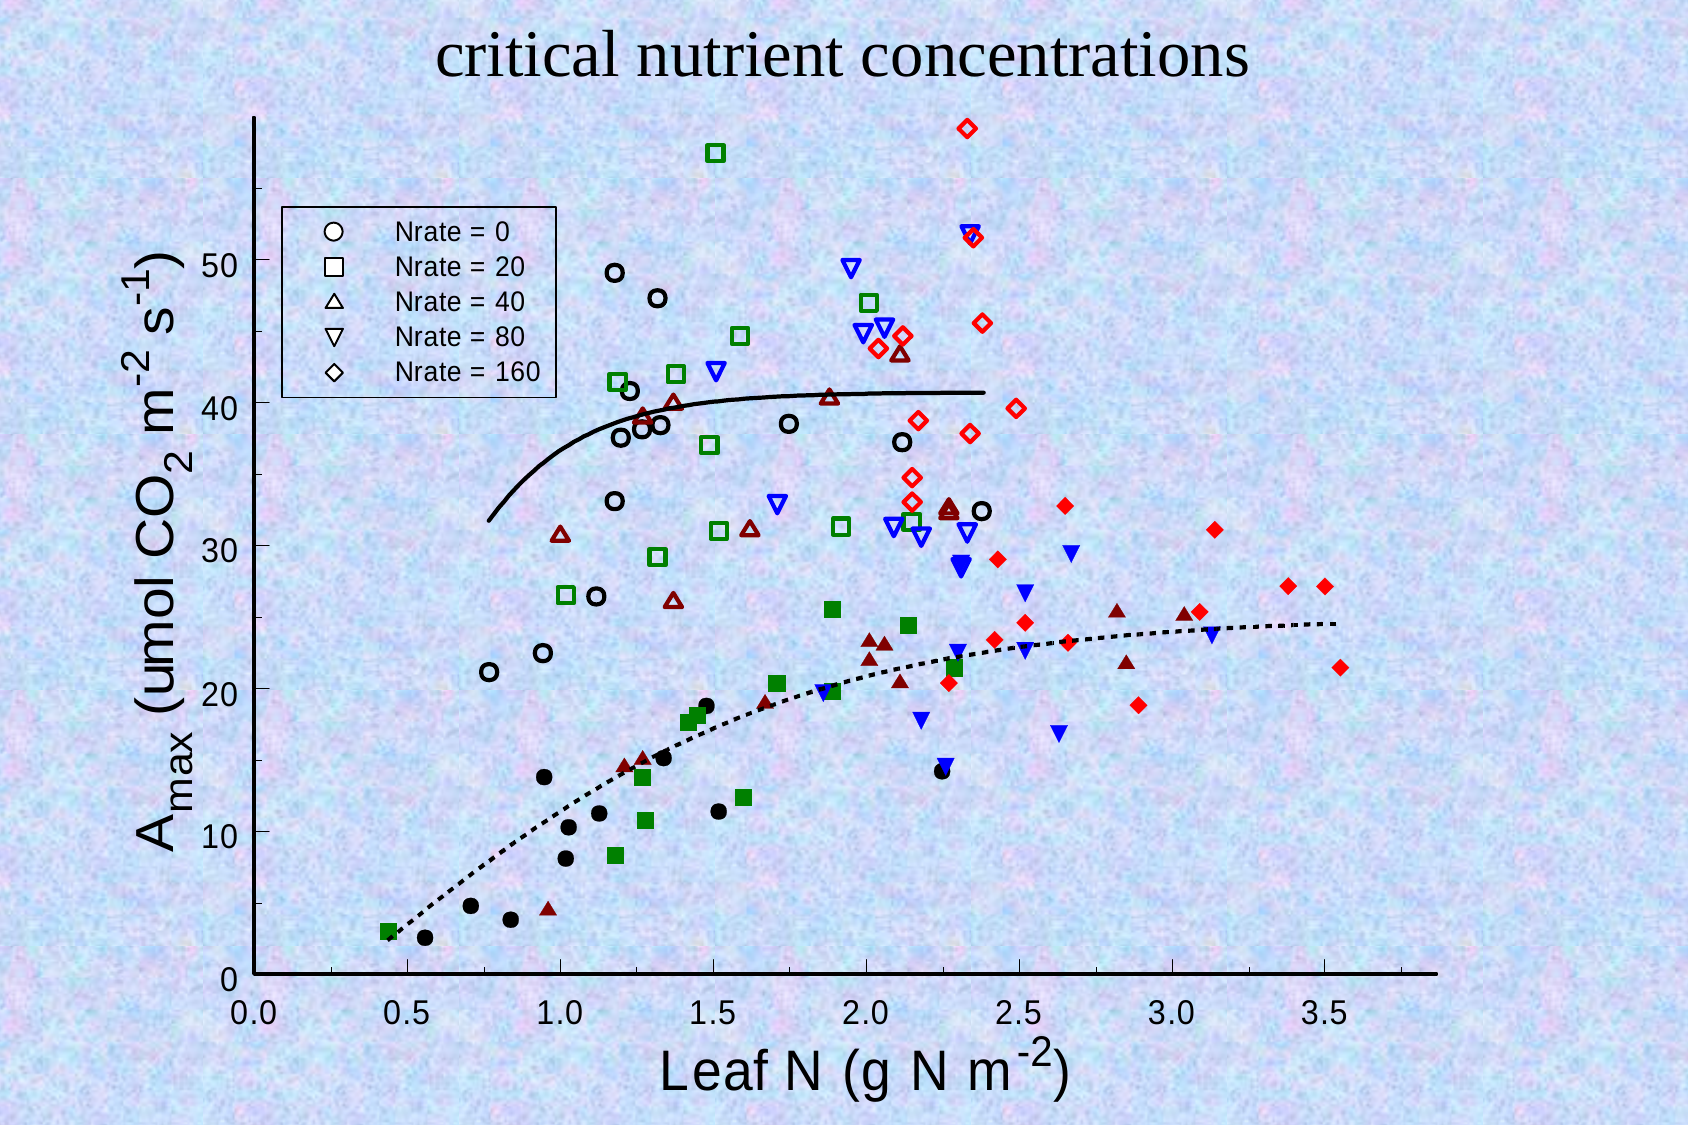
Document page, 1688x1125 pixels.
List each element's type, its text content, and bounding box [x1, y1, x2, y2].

title critical nutrient concentrations [126, 0, 1561, 100]
picture [0, 0, 1688, 1125]
